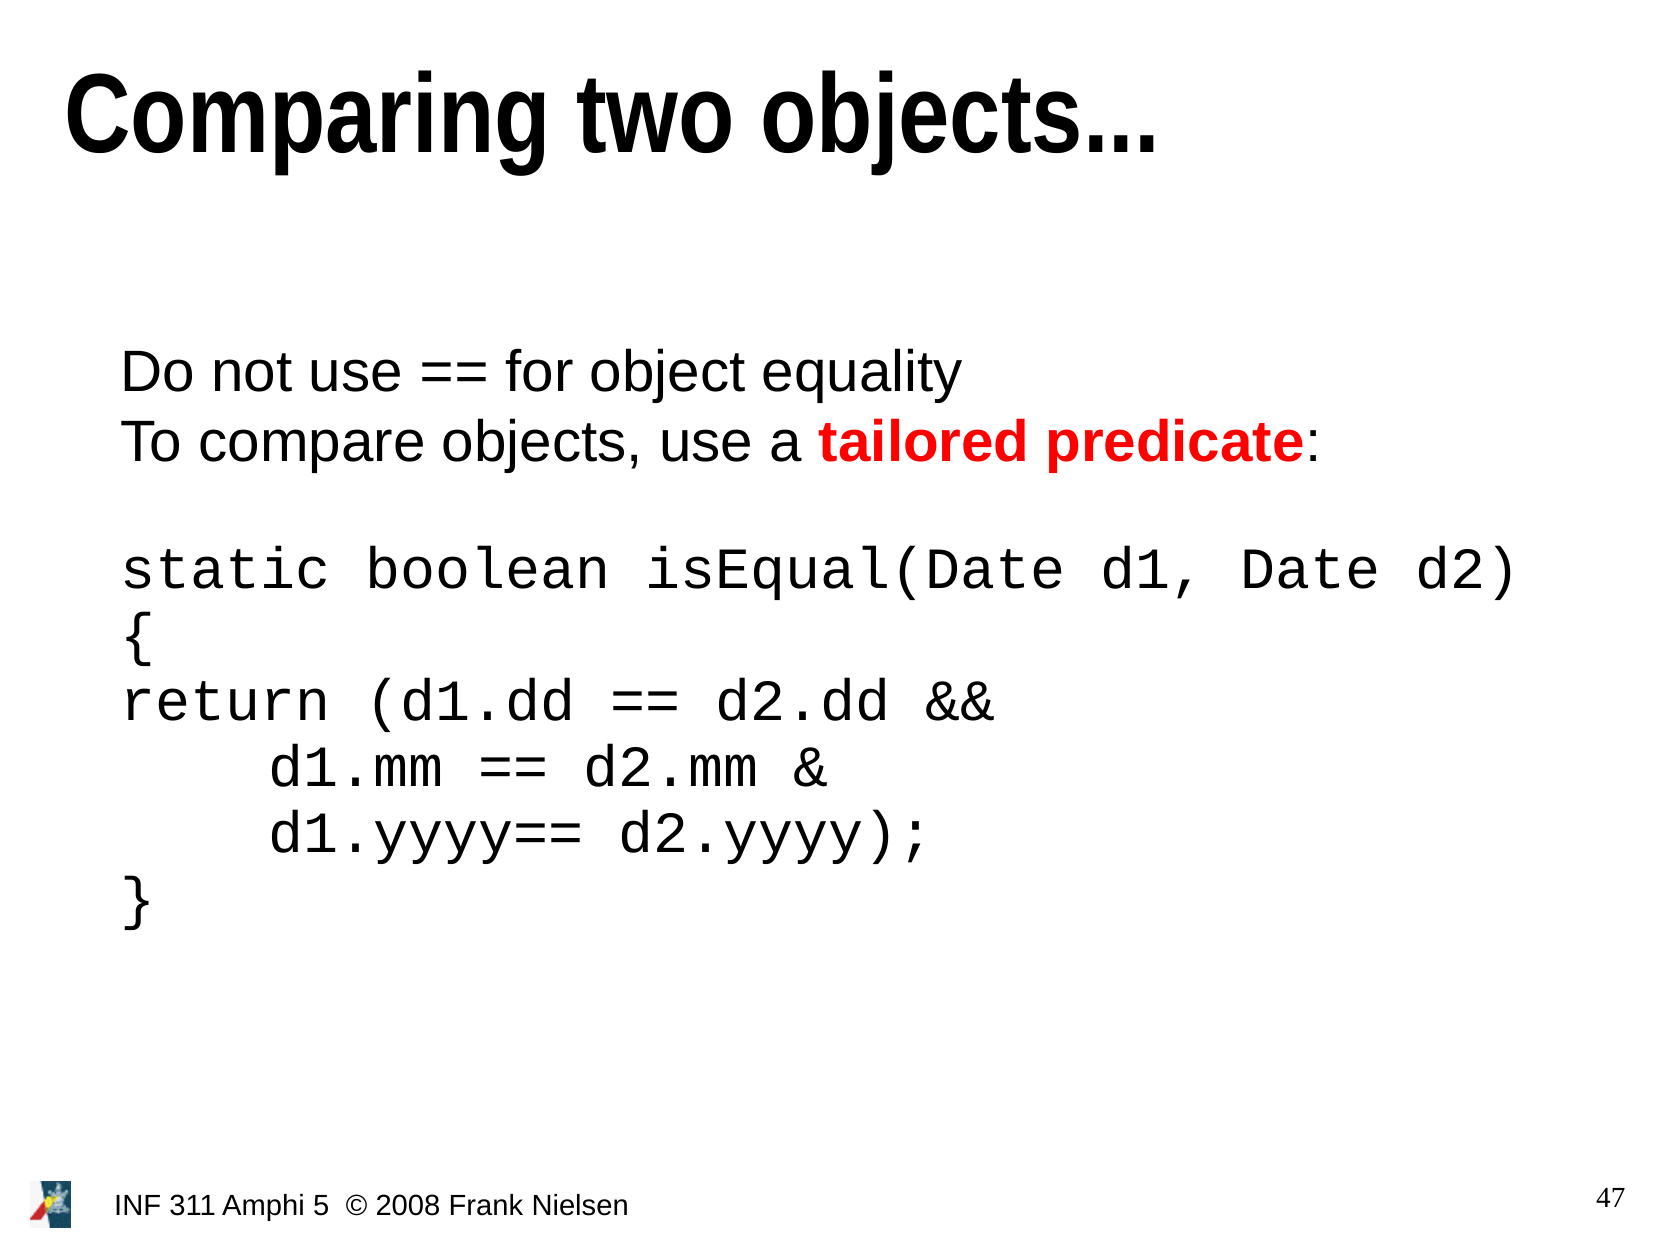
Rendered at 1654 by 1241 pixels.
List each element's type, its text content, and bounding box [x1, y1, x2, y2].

text_box Comparing two objects... [49, 39, 1176, 184]
picture [29, 1181, 71, 1228]
text_box Do not use == for object equality To compare objects, use a tailored predicate: static boolean isEqual(Date d1, Date d2) { return (d1.dd == d2.dd && d1.mm == d2.mm & d1.yyyy== d2.yyyy); } [105, 331, 1536, 921]
